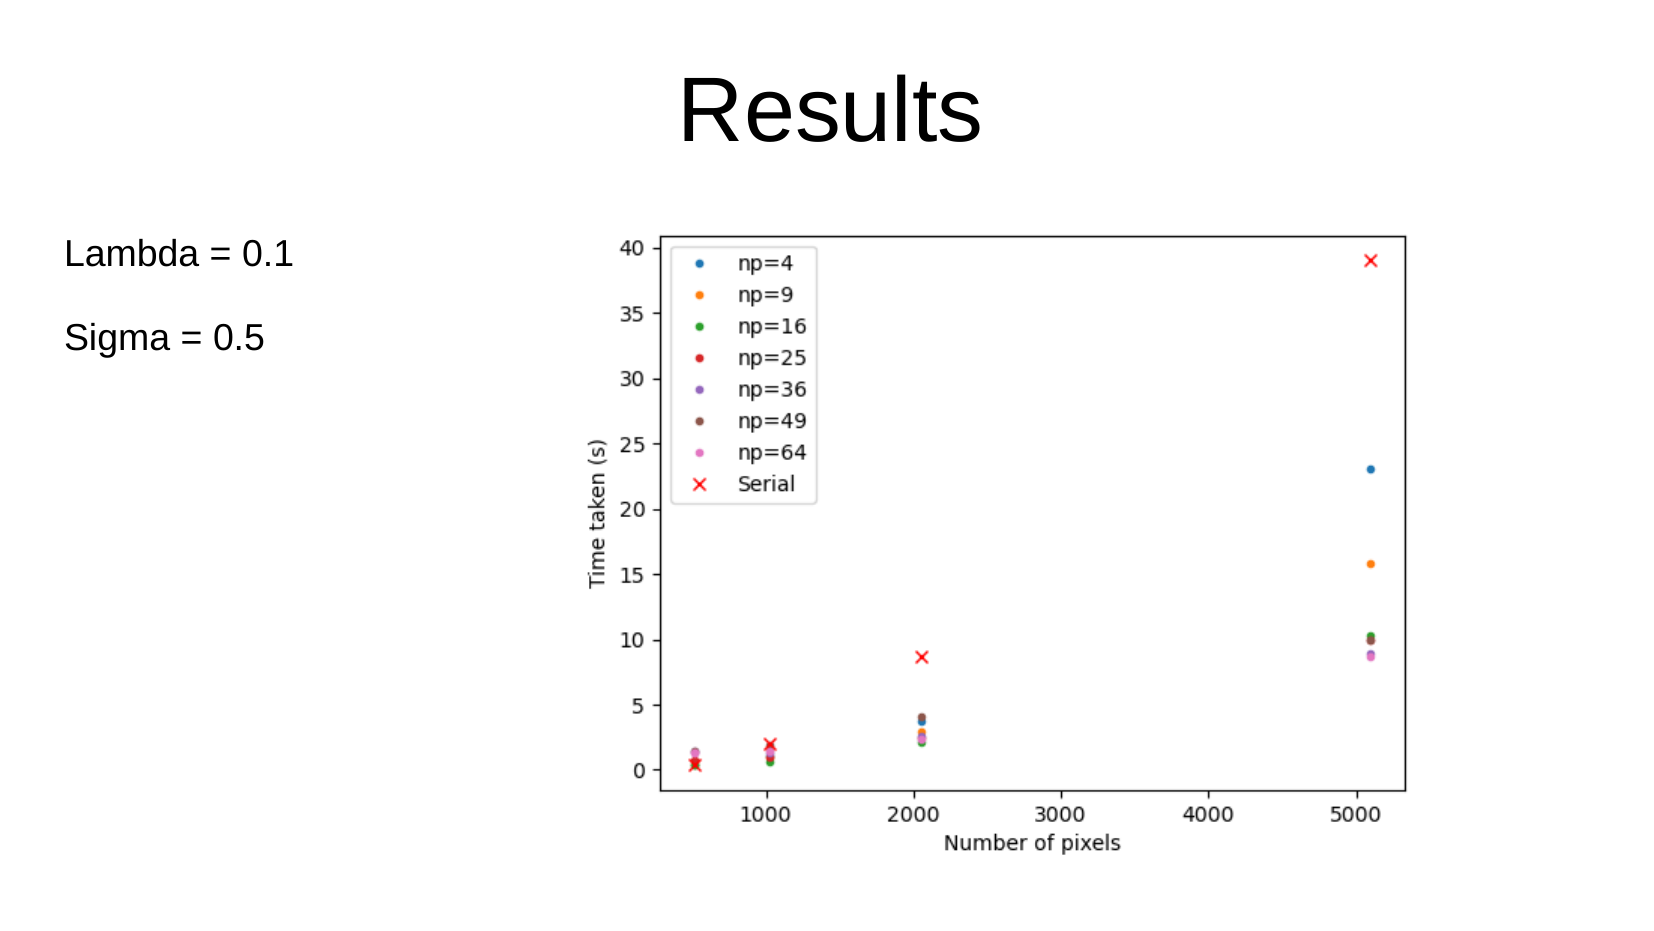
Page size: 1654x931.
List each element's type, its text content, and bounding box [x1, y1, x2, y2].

picture [540, 149, 1501, 870]
text_box Lambda = 0.1 Sigma = 0.5 [49, 225, 413, 376]
title Results [86, 32, 1576, 188]
